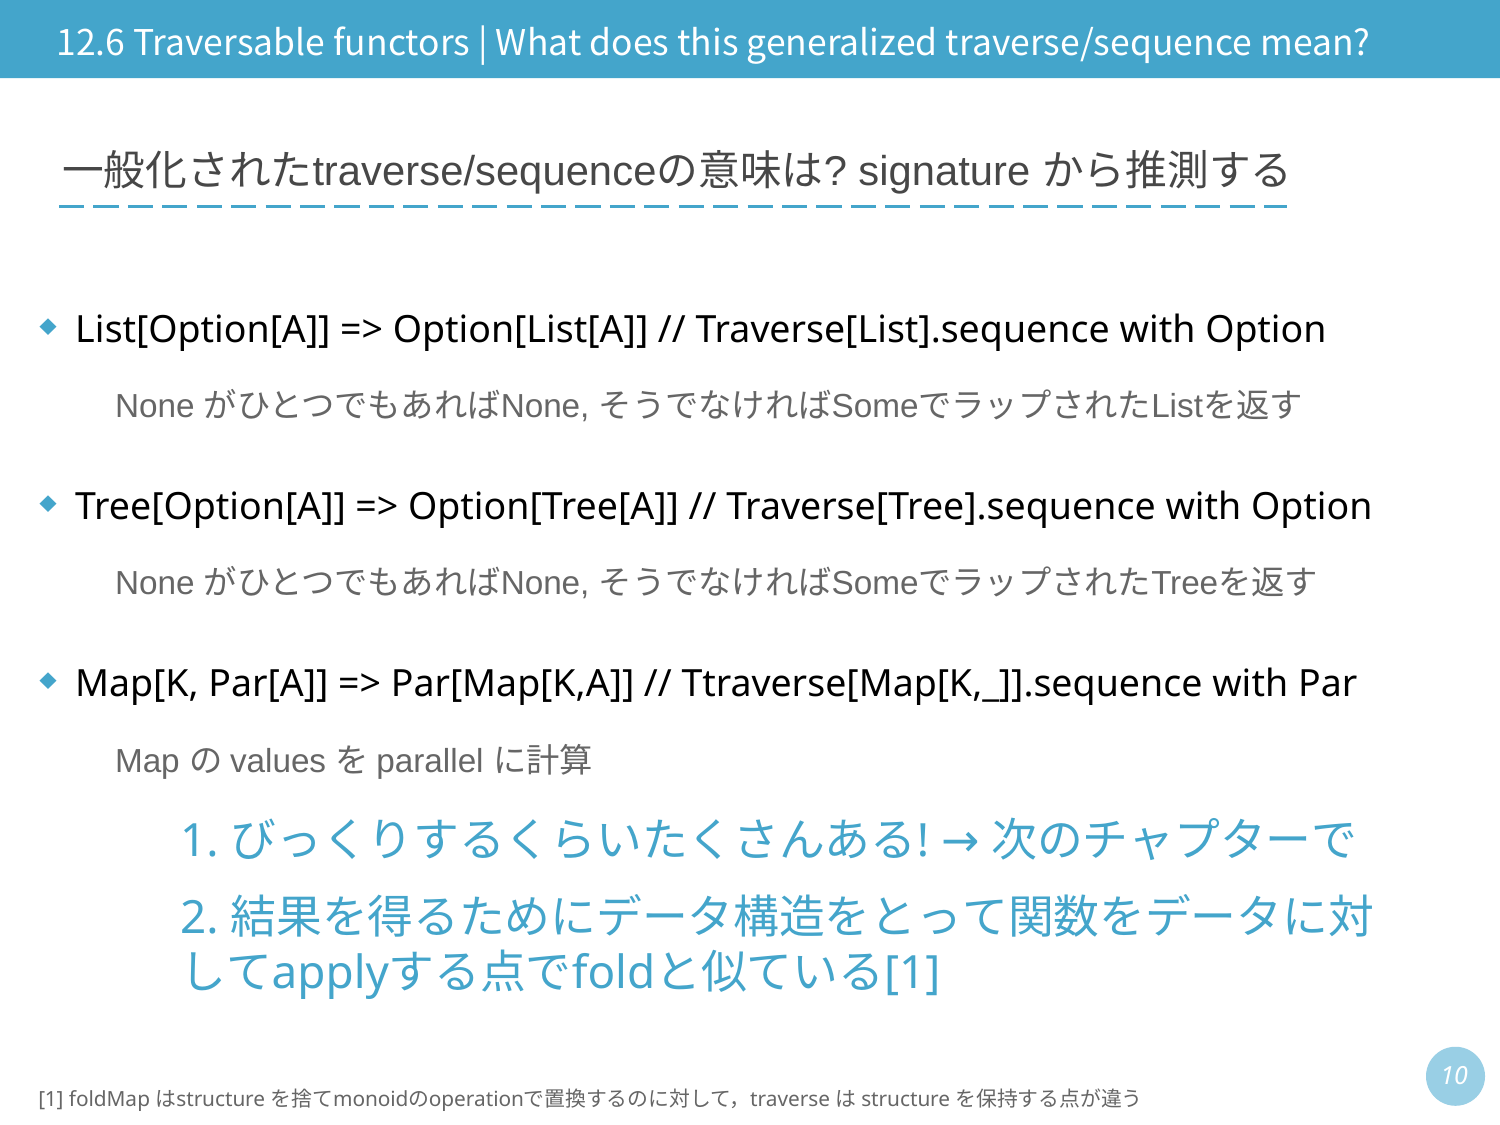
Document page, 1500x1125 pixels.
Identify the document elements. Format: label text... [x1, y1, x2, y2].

text_box None がひとつでもあればNone, そうでなければSomeでラップされたTreeを返す [100, 548, 1459, 610]
text_box Tree[Option[A]] => Option[Tree[A]] // Traverse[Tree].sequence with Option [24, 472, 1471, 532]
text_box None がひとつでもあればNone, そうでなければSomeでラップされたListを返す [100, 371, 1459, 432]
text_box 1. びっくりするくらいたくさんある! → 次のチャプターで [165, 803, 1388, 873]
text_box List[Option[A]] => Option[List[A]] // Traverse[List].sequence with Option [24, 295, 1471, 355]
text_box Map の values を parallel に計算 [100, 725, 1459, 787]
text_box [1] foldMap はstructure を捨てmonoidのoperationで置換するのに対して，traverse は structure を保持する点が違う [23, 1074, 1264, 1113]
text_box Map[K, Par[A]] => Par[Map[K,A]] // Ttraverse[Map[K,_]].sequence with Par [24, 649, 1471, 709]
title 12.6 Traversable functors | What does this generalized traverse/sequence mean? [41, 7, 1392, 76]
text_box 一般化されたtraverse/sequenceの意味は? signature から推測する [47, 129, 1406, 202]
slide_number <number> [1424, 1046, 1484, 1107]
text_box 2. 結果を得るためにデータ構造をとって関数をデータに対してapplyする点でfoldと似ている[1] [165, 879, 1412, 1005]
